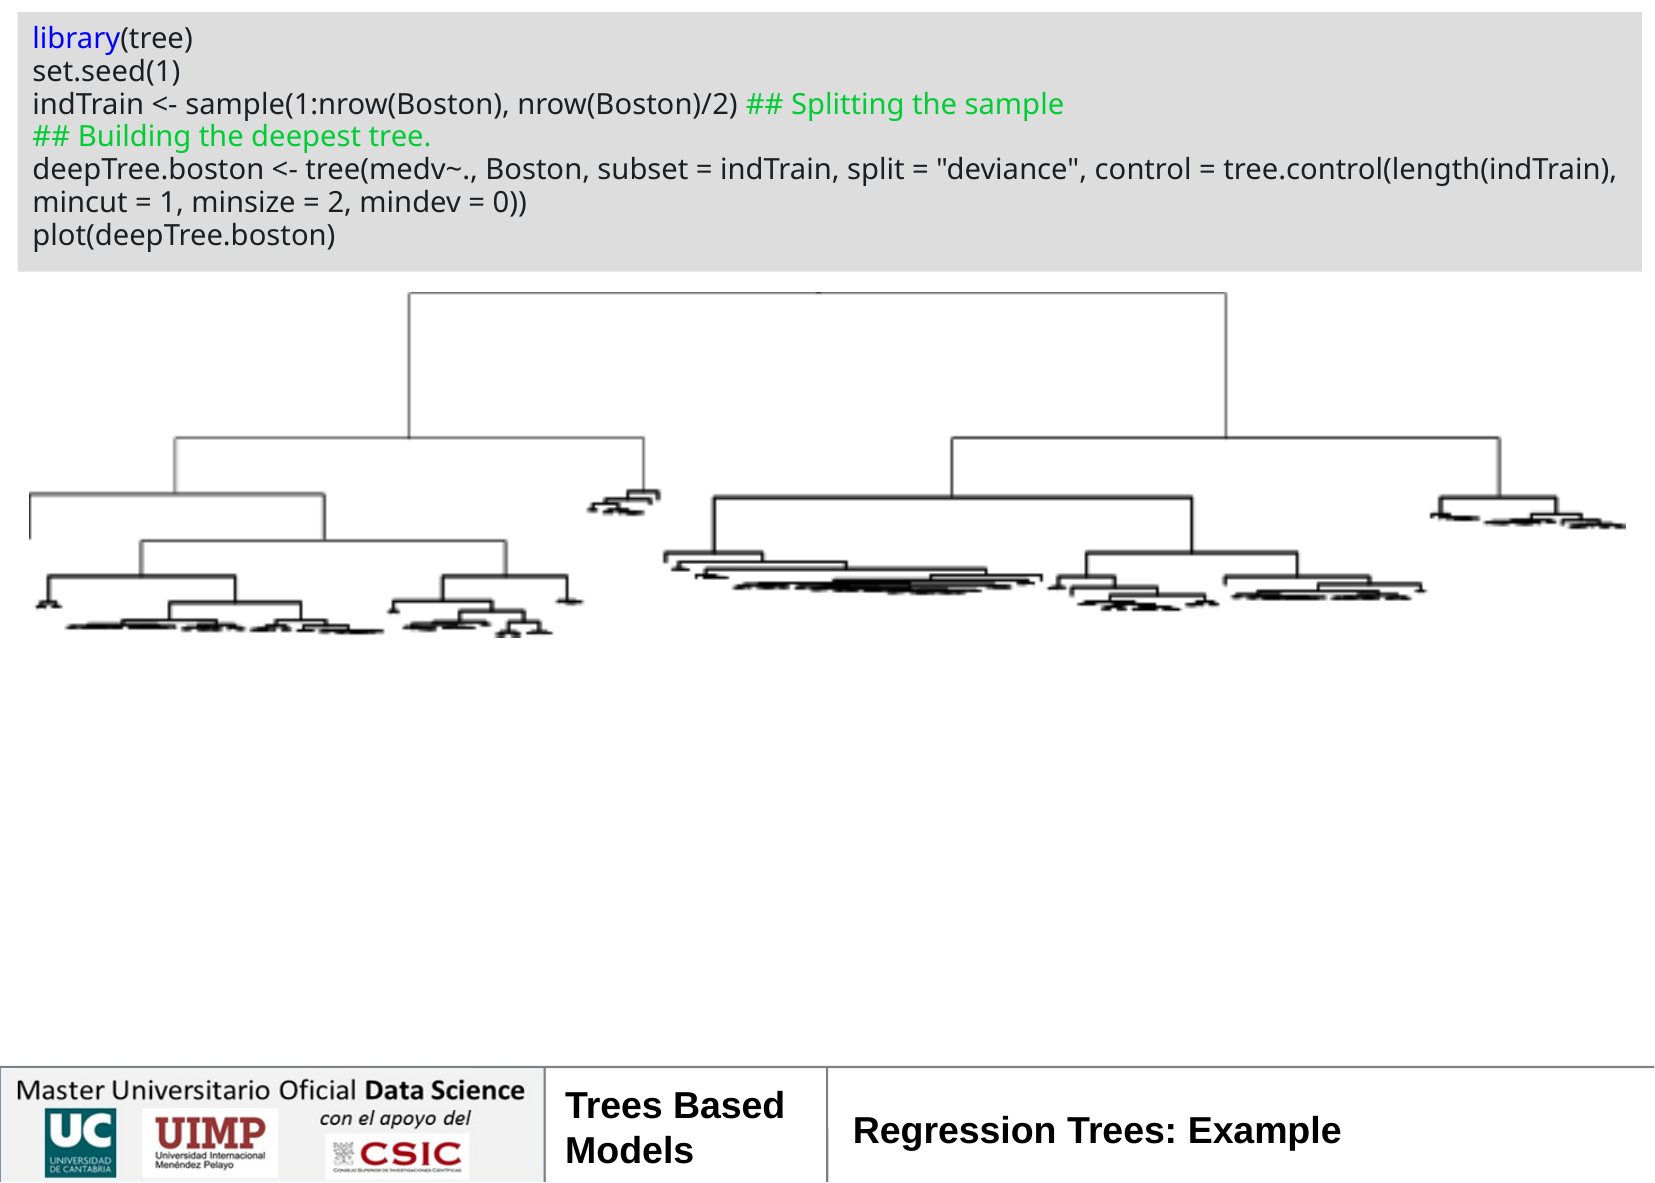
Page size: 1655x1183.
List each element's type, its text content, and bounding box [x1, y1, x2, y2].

picture [546, 1069, 550, 1182]
text_box Regression Trees: Example [838, 1098, 1359, 1151]
text_box library(tree) set.seed(1) indTrain <- sample(1:nrow(Boston), nrow(Boston)/2) ## Splitting the sample ## Building the deepest tree. deepTree.boston <- tree(medv~., Boston, subset = indTrain, split = "deviance", control = tree.control(length(indTrain), mincut = 1, minsize = 2, mindev = 0)) plot(deepTree.boston) [17, 11, 1642, 272]
picture [29, 292, 1626, 638]
picture [0, 1068, 543, 1182]
